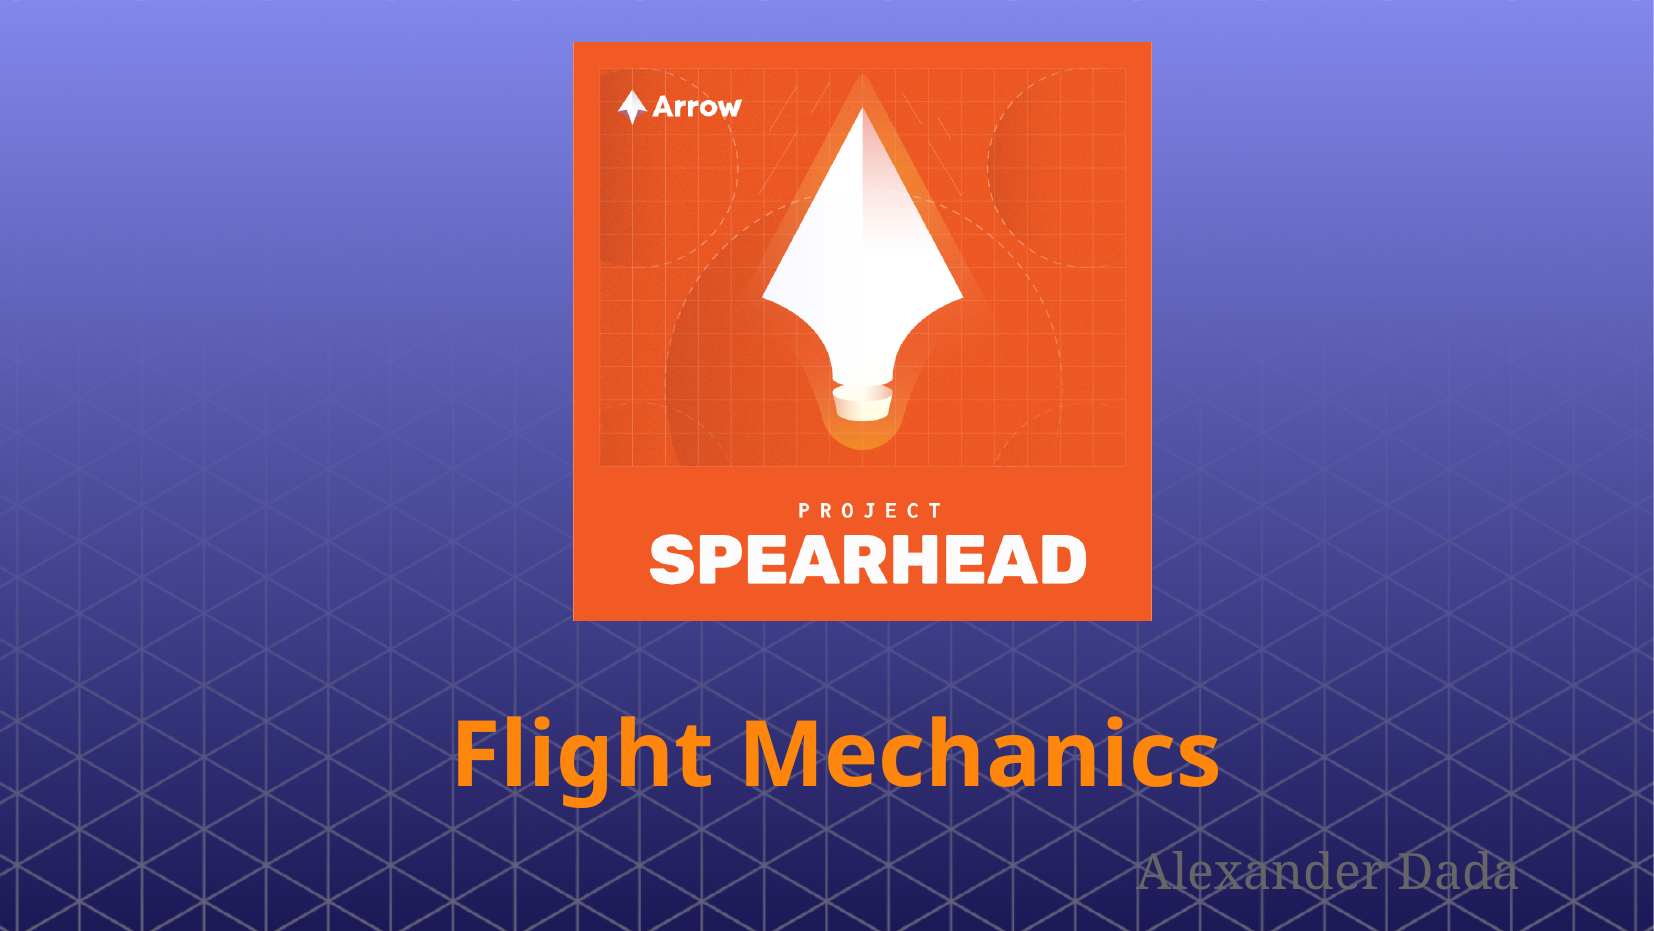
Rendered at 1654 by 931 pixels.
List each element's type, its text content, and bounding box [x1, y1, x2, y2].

title Flight Mechanics [92, 673, 1581, 829]
text_box Alexander Dada [1122, 828, 1625, 901]
picture [0, 0, 1654, 931]
